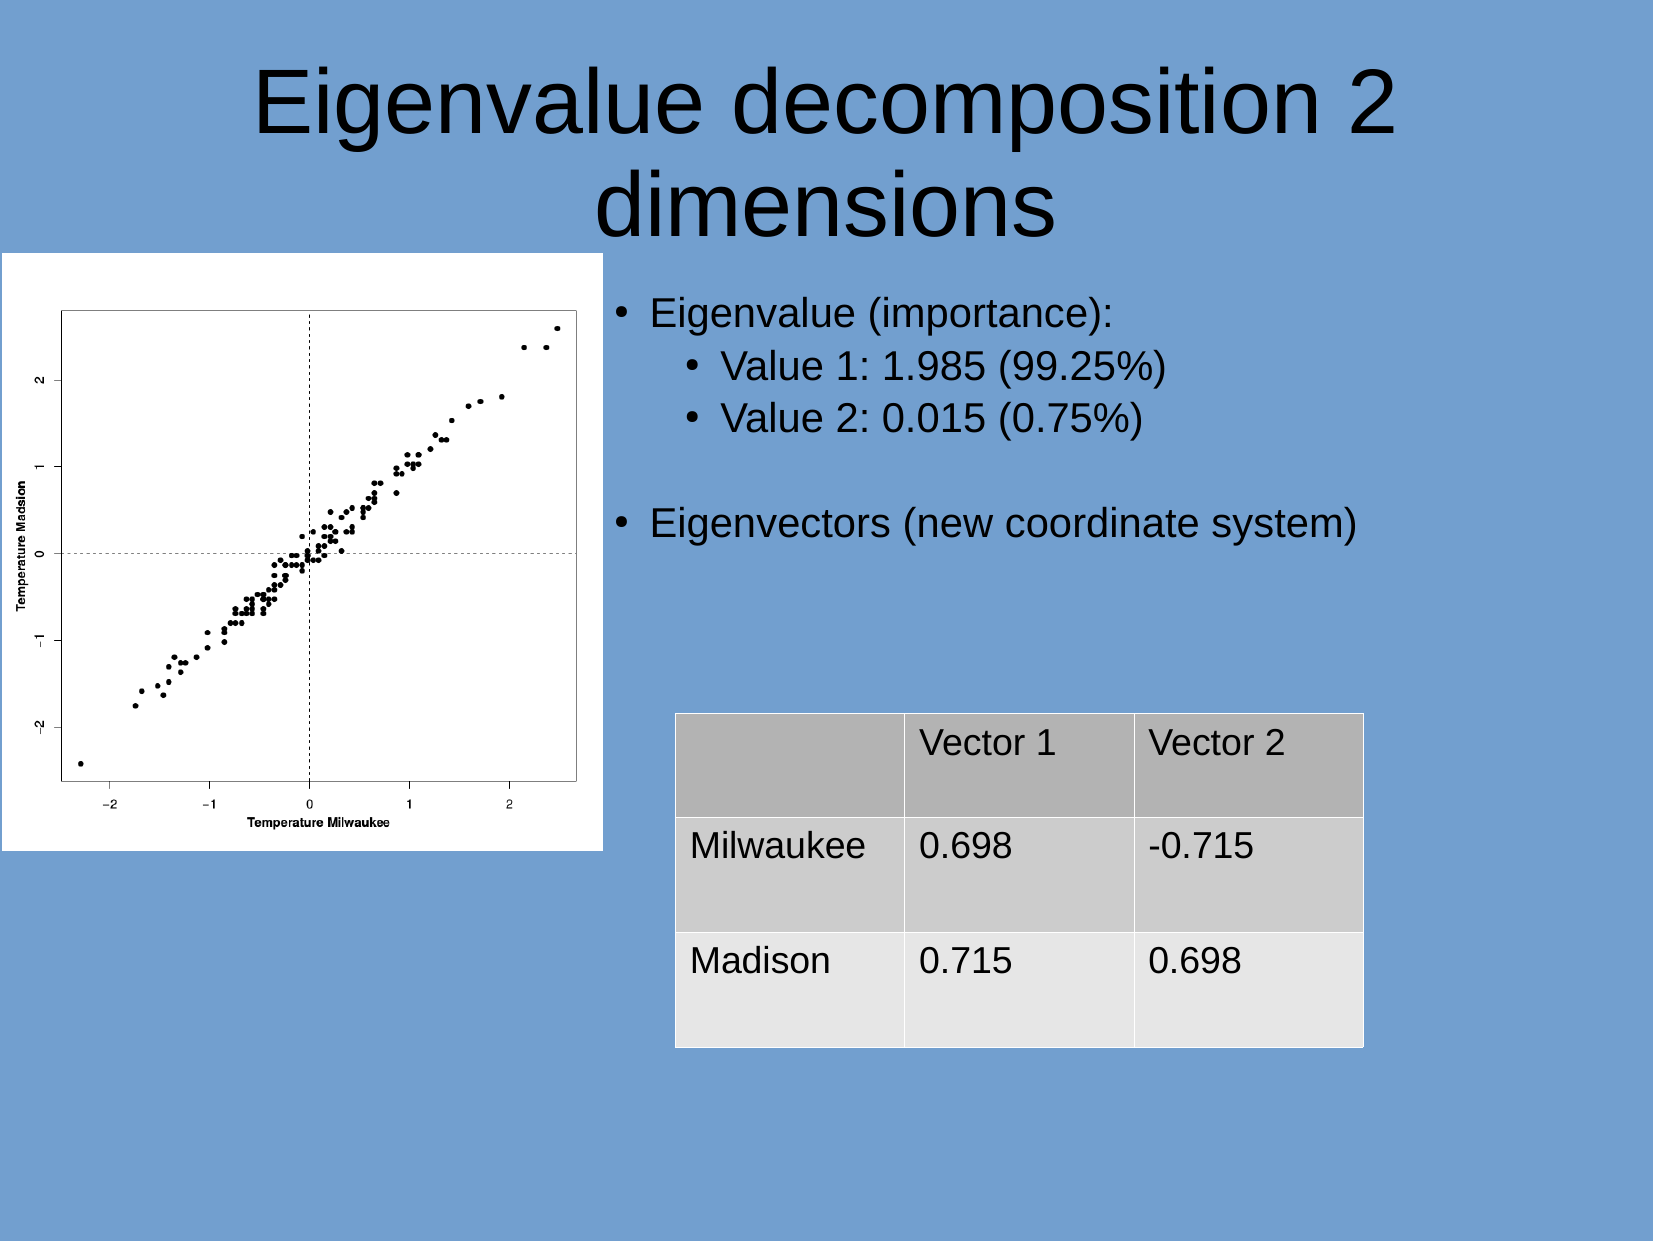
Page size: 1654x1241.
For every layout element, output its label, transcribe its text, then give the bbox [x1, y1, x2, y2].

table_cell Madison [676, 933, 904, 1047]
table_cell 0.698 [1135, 933, 1363, 1047]
table_cell 0.715 [905, 933, 1134, 1047]
table_header Vector 2 [1135, 714, 1363, 817]
table_cell Milwaukee [676, 818, 904, 932]
table_header [676, 714, 904, 817]
picture [2, 253, 603, 851]
title Eigenvalue decomposition 2 dimensions [82, 49, 1571, 257]
list Eigenvalue (importance): Value 1: 1.985 (99.25%) Value 2: 0.015 (0.75%) Eigenvectors (new coordinate system) [82, 290, 1571, 1010]
table_header Vector 1 [905, 714, 1134, 817]
table_cell 0.698 [905, 818, 1134, 932]
table_cell -0.715 [1135, 818, 1363, 932]
